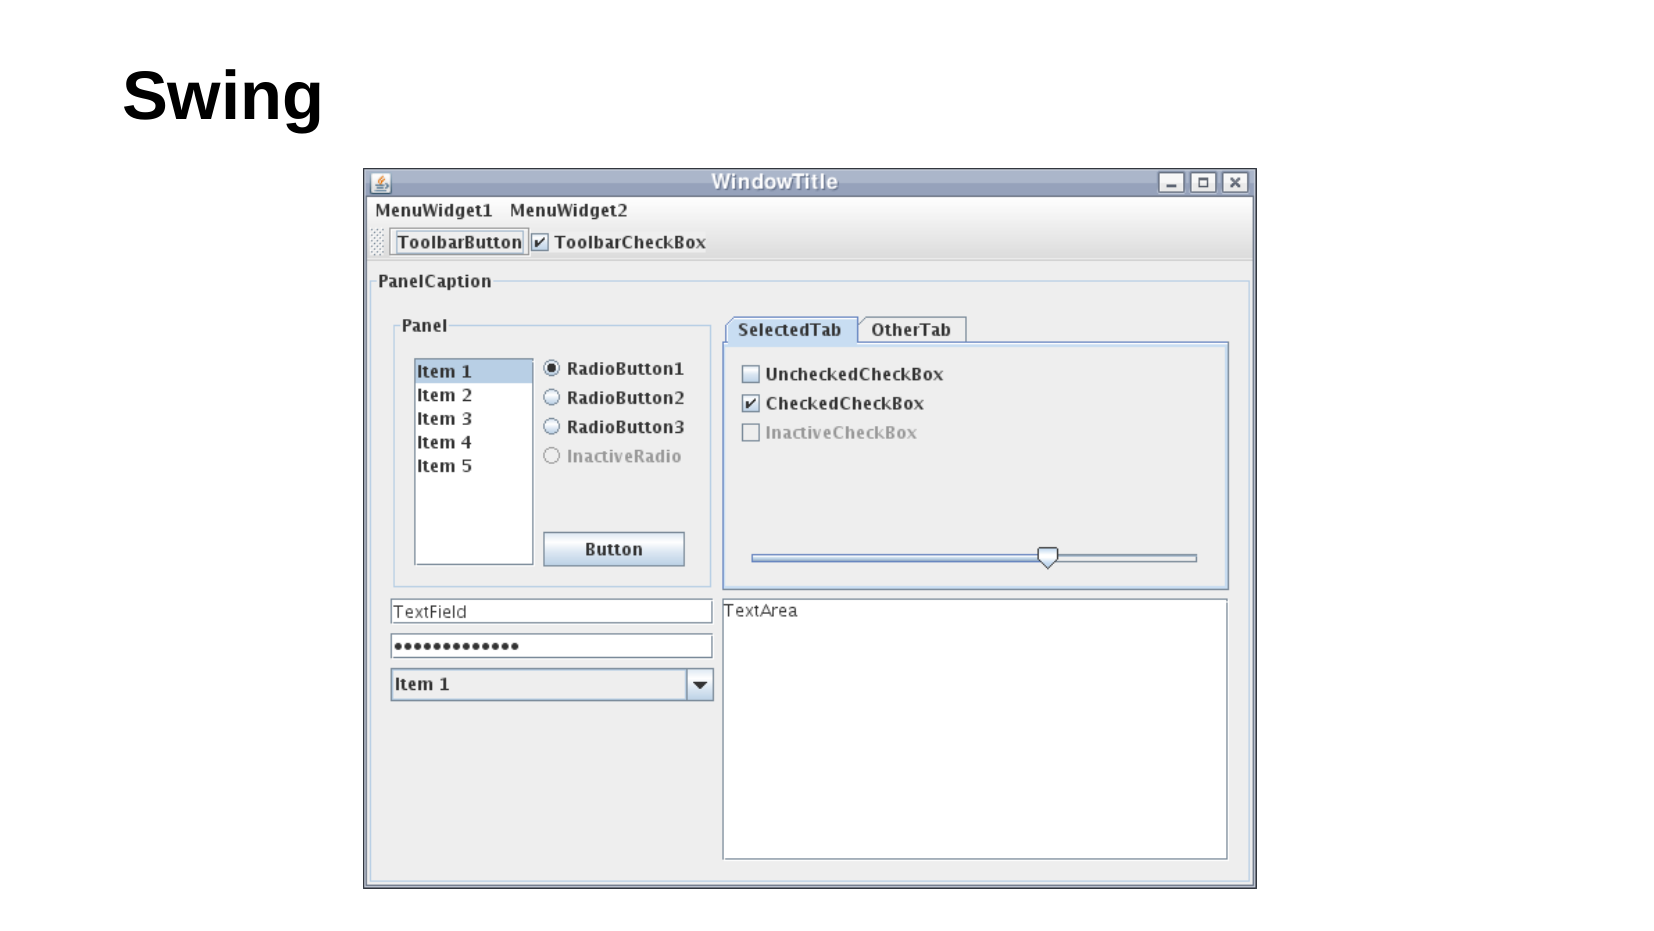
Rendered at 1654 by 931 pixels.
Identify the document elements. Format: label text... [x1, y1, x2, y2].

picture [363, 168, 1257, 889]
title Swing [82, 37, 1571, 147]
